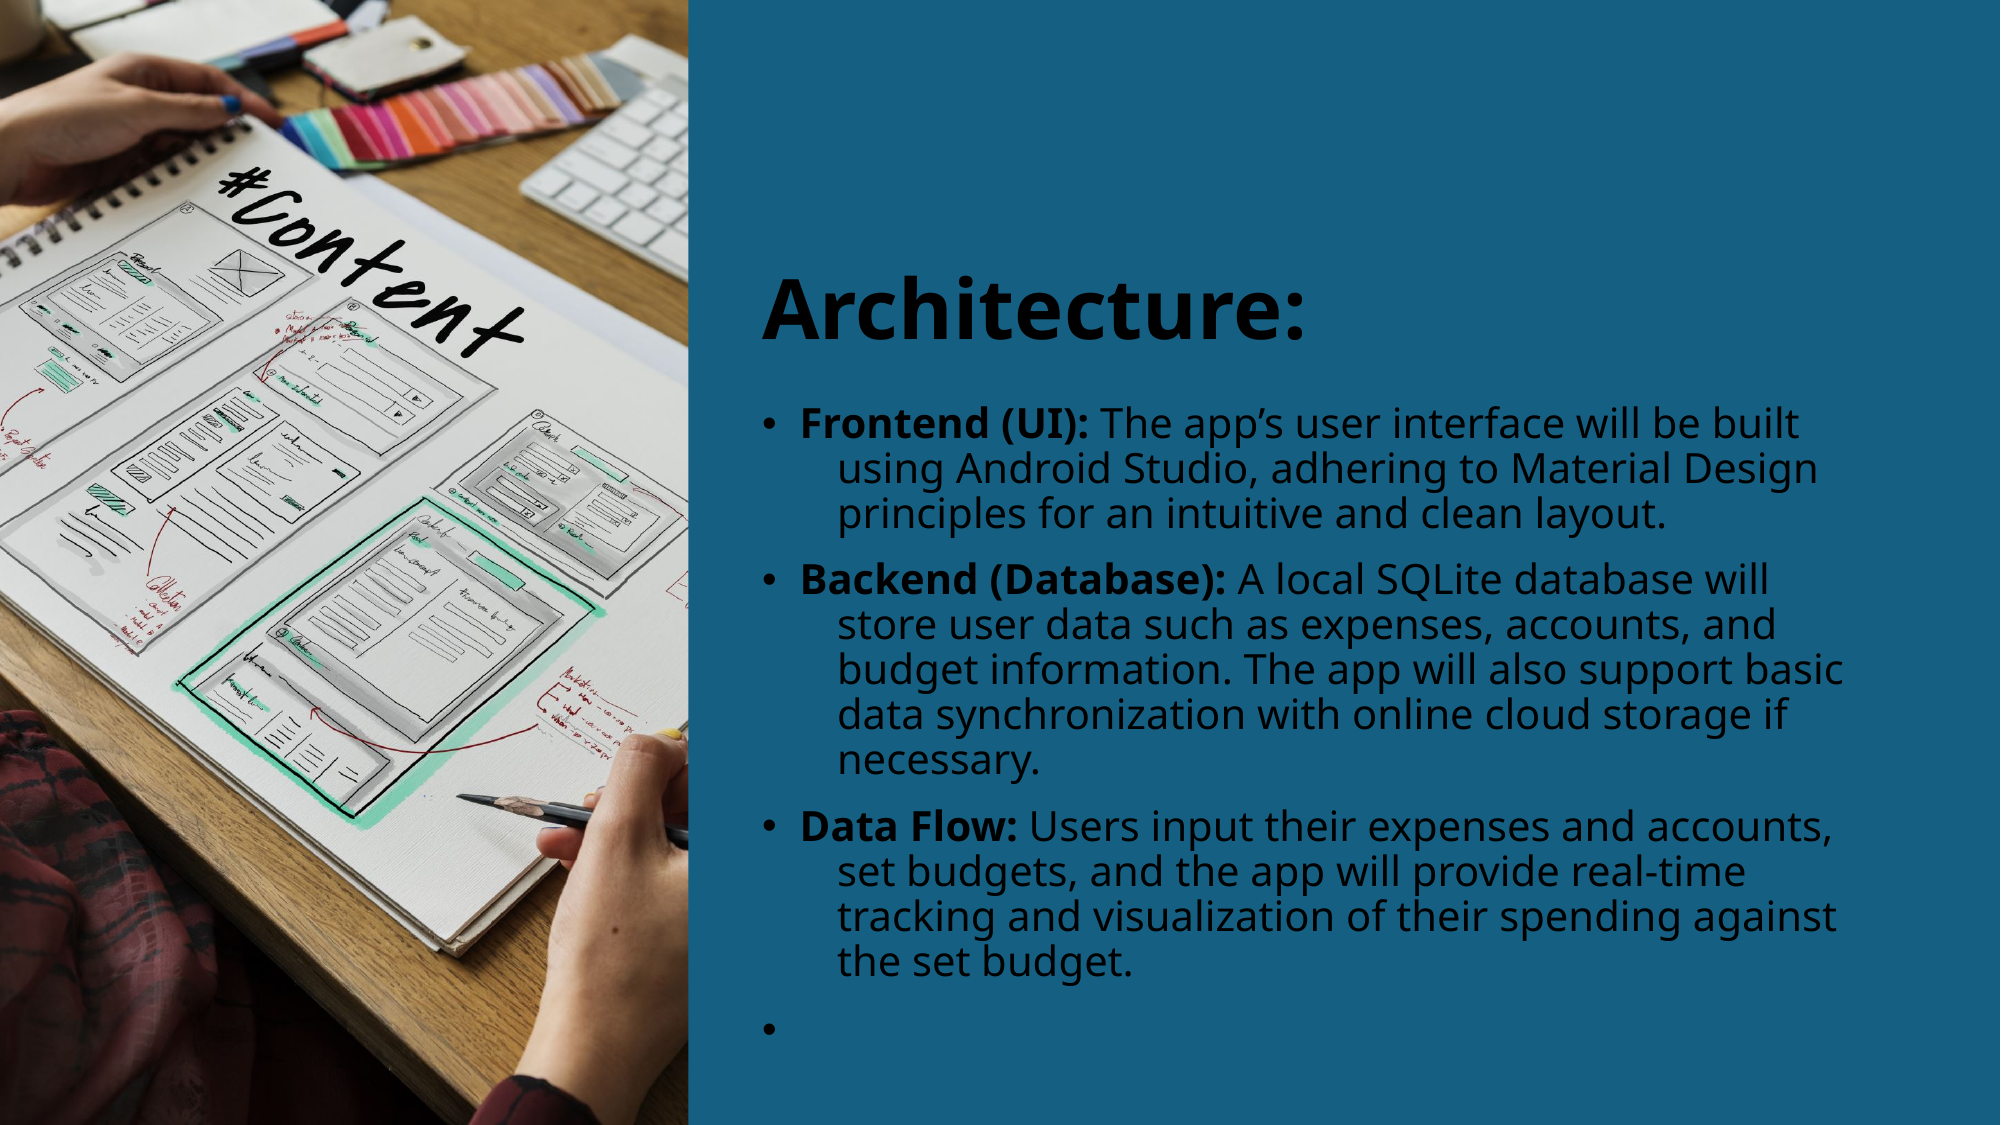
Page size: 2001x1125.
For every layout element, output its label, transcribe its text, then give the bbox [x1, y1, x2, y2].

text_box [689, 0, 2000, 1125]
picture [0, 0, 689, 1125]
list Frontend (UI): The app’s user interface will be built using Android Studio, adhering to Material Design principles for an intuitive and clean layout. Backend (Database): A local SQLite database will store user data such as expenses, accounts, and budget information. The app will also support basic data synchronization with online cloud storage if necessary. Data Flow: Users input their expenses and accounts, set budgets, and the app will provide real-time tracking and visualization of their spending against the set budget. [746, 395, 1863, 1004]
title Architecture: [746, 90, 1863, 365]
